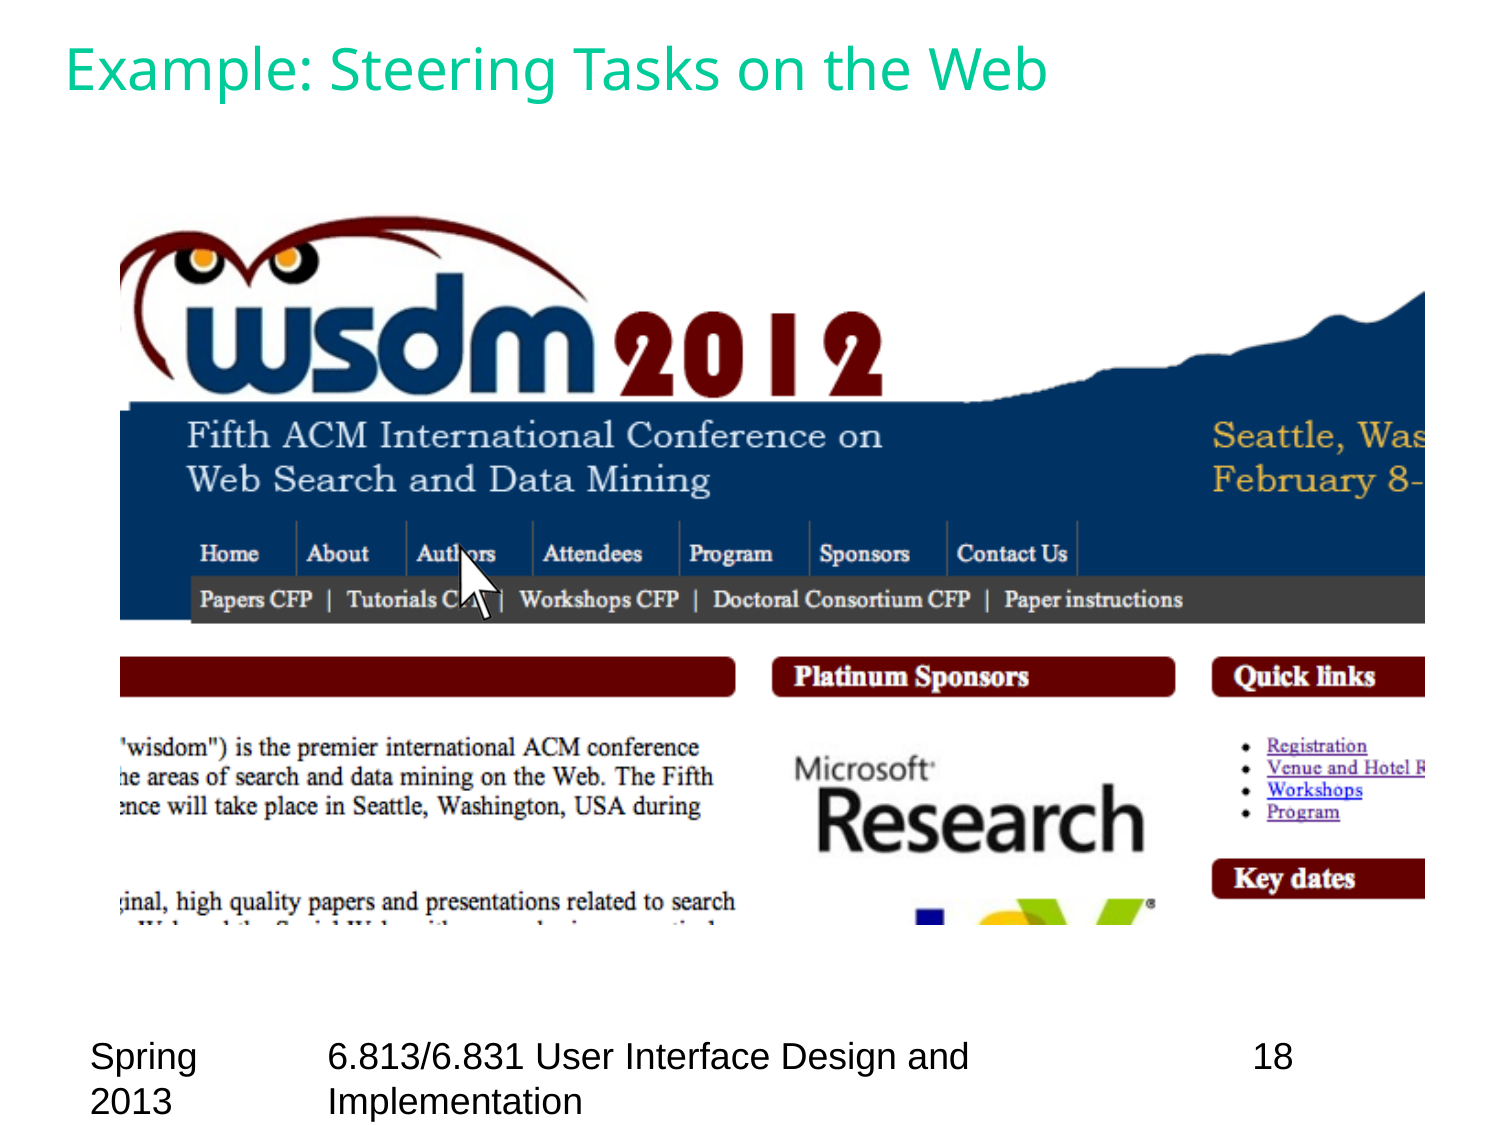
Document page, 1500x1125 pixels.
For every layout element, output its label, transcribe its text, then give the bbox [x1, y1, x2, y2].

picture [120, 211, 1425, 925]
slide_number <number> [1237, 1024, 1425, 1103]
title Example: Steering Tasks on the Web [50, 24, 1438, 150]
footer 6.813/6.831 User Interface Design and Implementation [312, 1024, 1225, 1103]
slide_number Spring 2013 [75, 1024, 300, 1103]
list WSDM 2012 site [112, 224, 1388, 1000]
